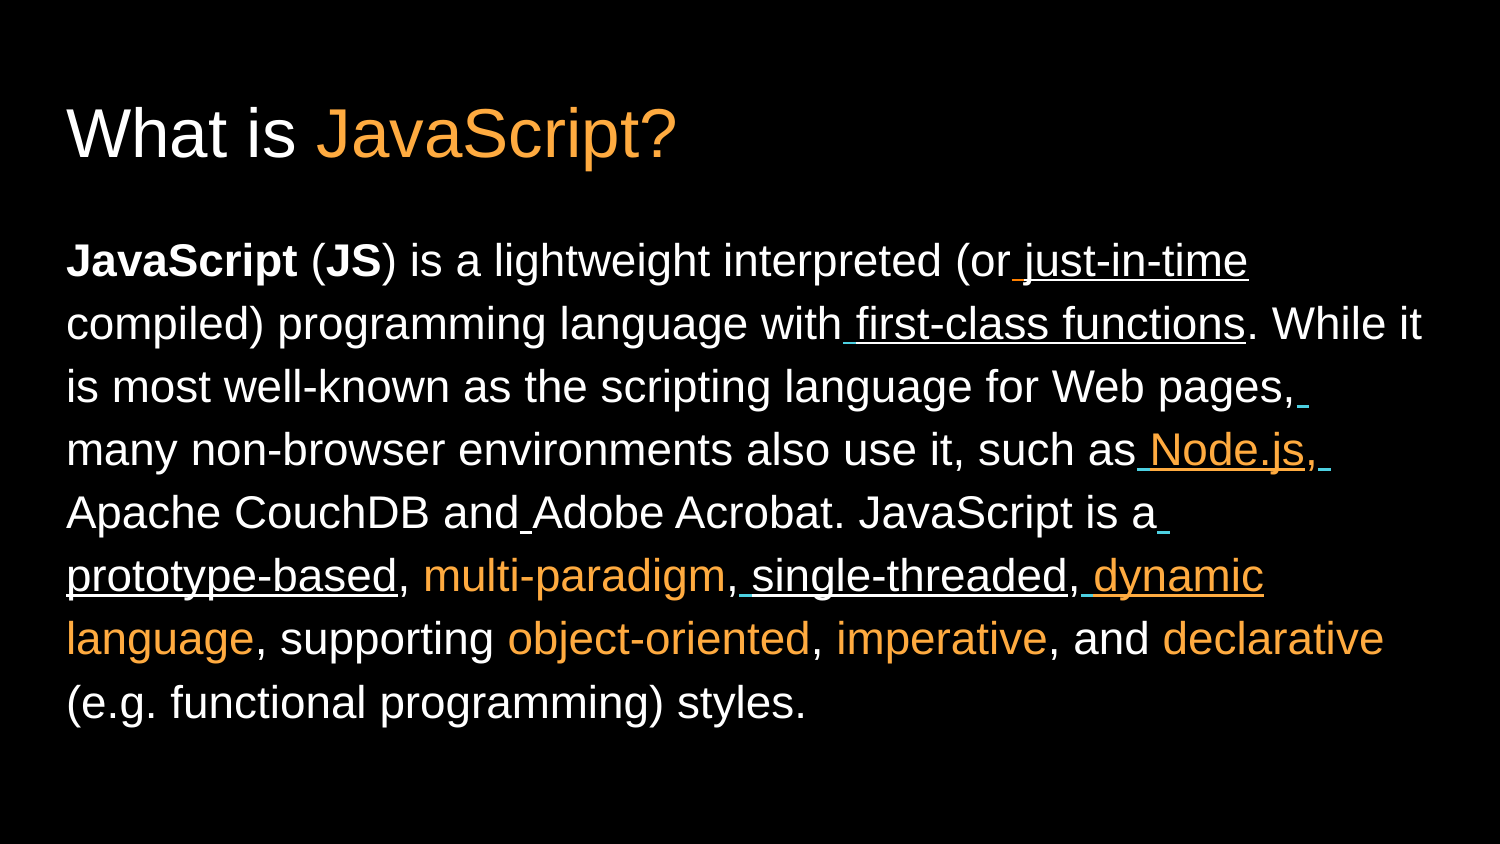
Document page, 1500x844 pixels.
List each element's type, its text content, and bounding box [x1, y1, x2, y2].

list JavaScript (JS) is a lightweight interpreted (or just-in-time compiled) programming language with first-class functions. While it is most well-known as the scripting language for Web pages, many non-browser environments also use it, such as Node.js, Apache CouchDB and Adobe Acrobat. JavaScript is a prototype-based, multi-paradigm, single-threaded, dynamic language, supporting object-oriented, imperative, and declarative (e.g. functional programming) styles. [51, 207, 1449, 768]
title What is JavaScript? [51, 72, 1449, 167]
